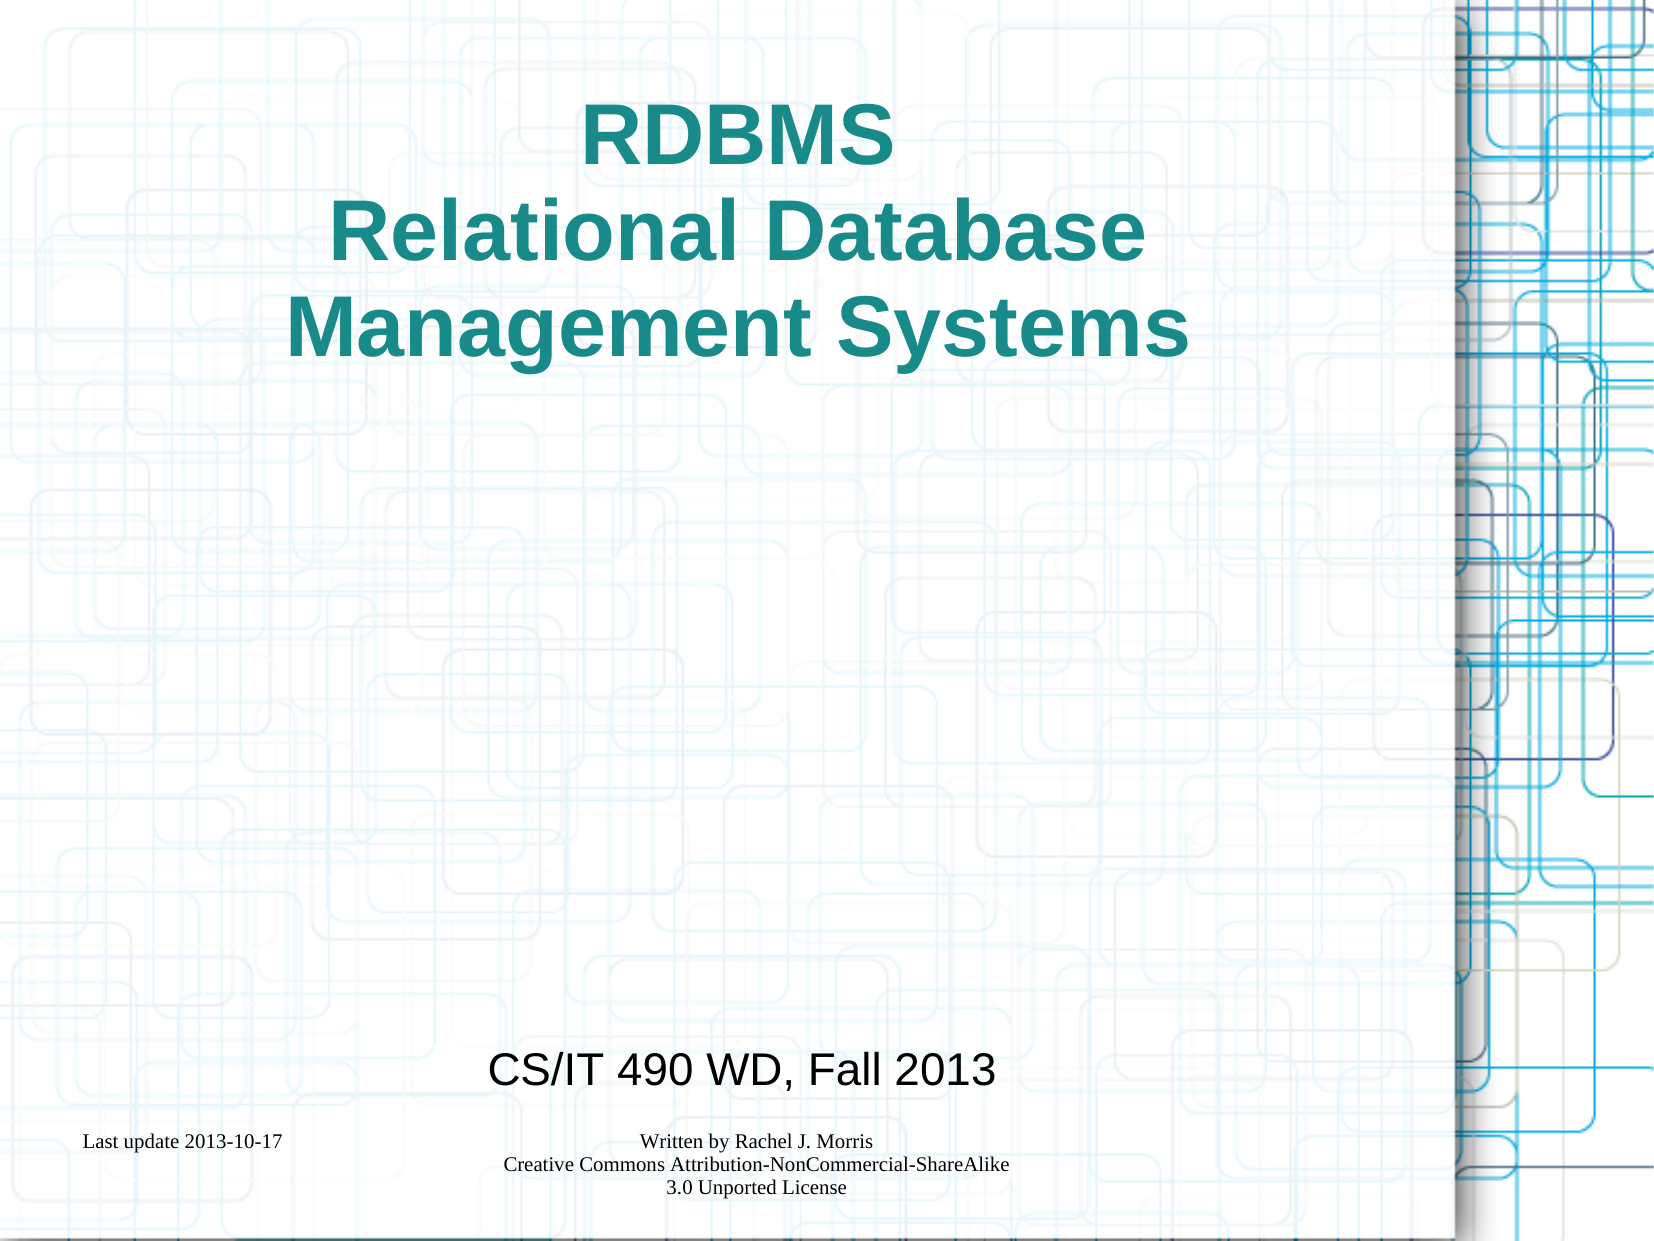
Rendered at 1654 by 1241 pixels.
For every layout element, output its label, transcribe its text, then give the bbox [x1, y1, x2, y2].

title RDBMS Relational Database Management Systems [59, 86, 1418, 376]
text_box CS/IT 490 WD, Fall 2013 [75, 1043, 1410, 1095]
picture [0, 0, 1654, 1241]
